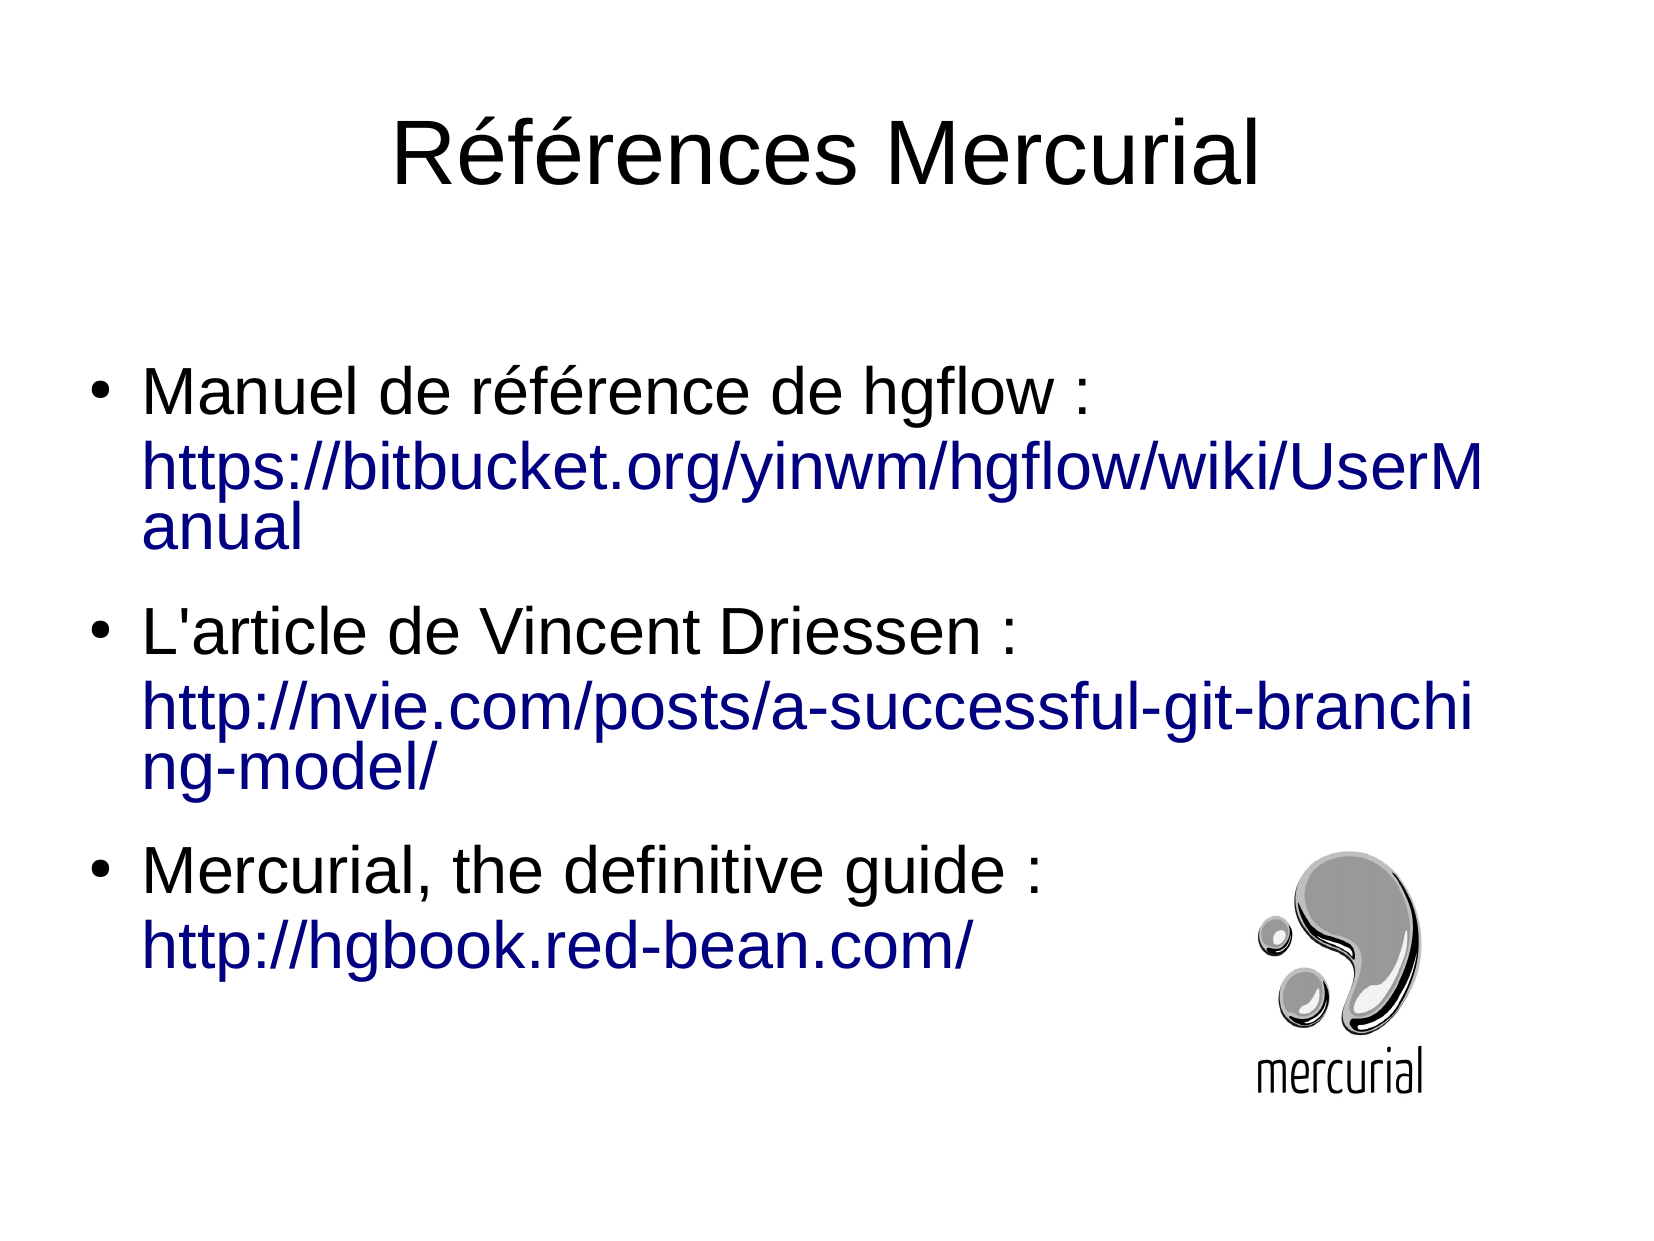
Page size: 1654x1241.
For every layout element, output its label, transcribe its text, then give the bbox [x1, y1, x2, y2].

list Manuel de référence de hgflow : https://bitbucket.org/yinwm/hgflow/wiki/UserManual L'article de Vincent Driessen : http://nvie.com/posts/a-successful-git-branching-model/ Mercurial, the definitive guide : http://hgbook.red-bean.com/ [70, 354, 1489, 1074]
title Références Mercurial [82, 49, 1571, 257]
picture [1192, 838, 1487, 1111]
